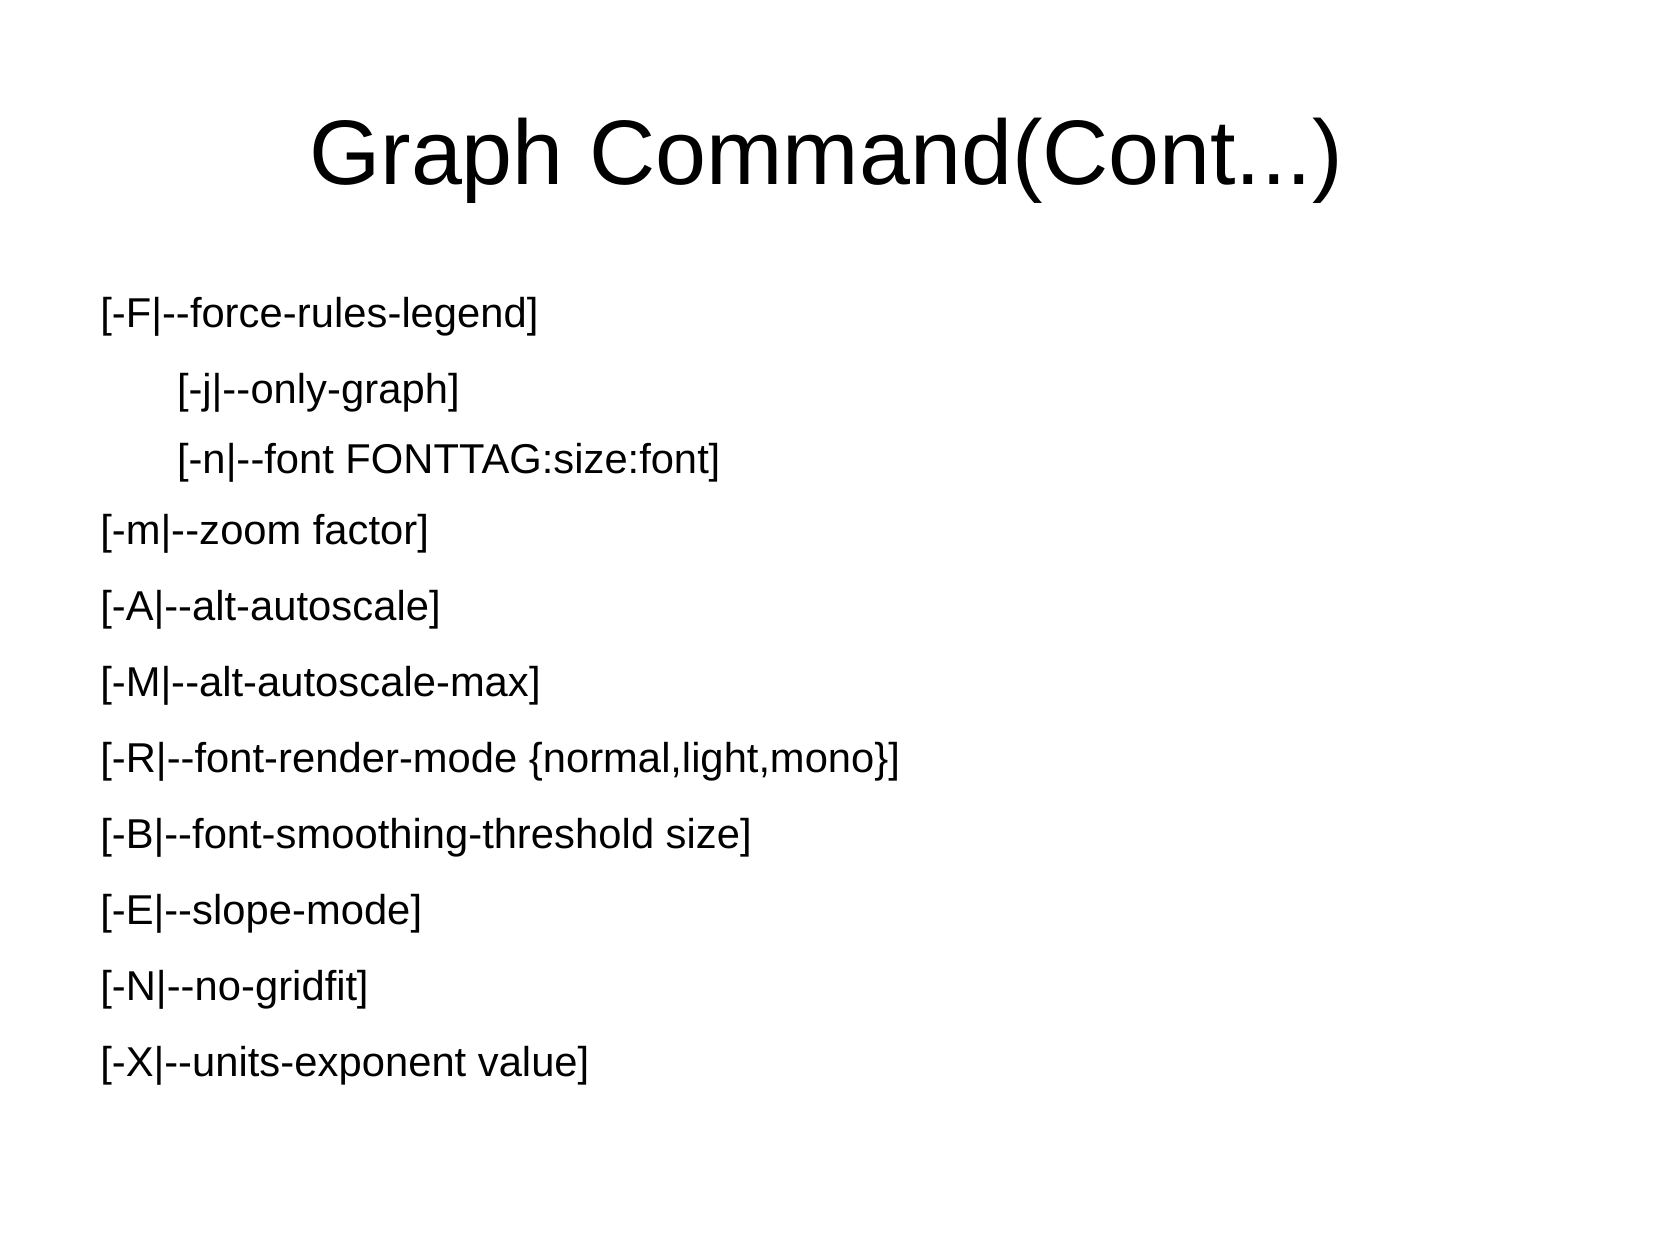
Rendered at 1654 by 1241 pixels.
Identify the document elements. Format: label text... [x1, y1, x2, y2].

title Graph Command(Cont...) [82, 56, 1571, 250]
list [-F|--force-rules-legend] [-j|--only-graph] [-n|--font FONTTAG:size:font] [-m|--zoom factor] [-A|--alt-autoscale] [-M|--alt-autoscale-max] [-R|--font-render-mode {normal,light,mono}] [-B|--font-smoothing-threshold size] [-E|--slope-mode] [-N|--no-gridfit] [-X|--units-exponent value] [82, 290, 1571, 1147]
